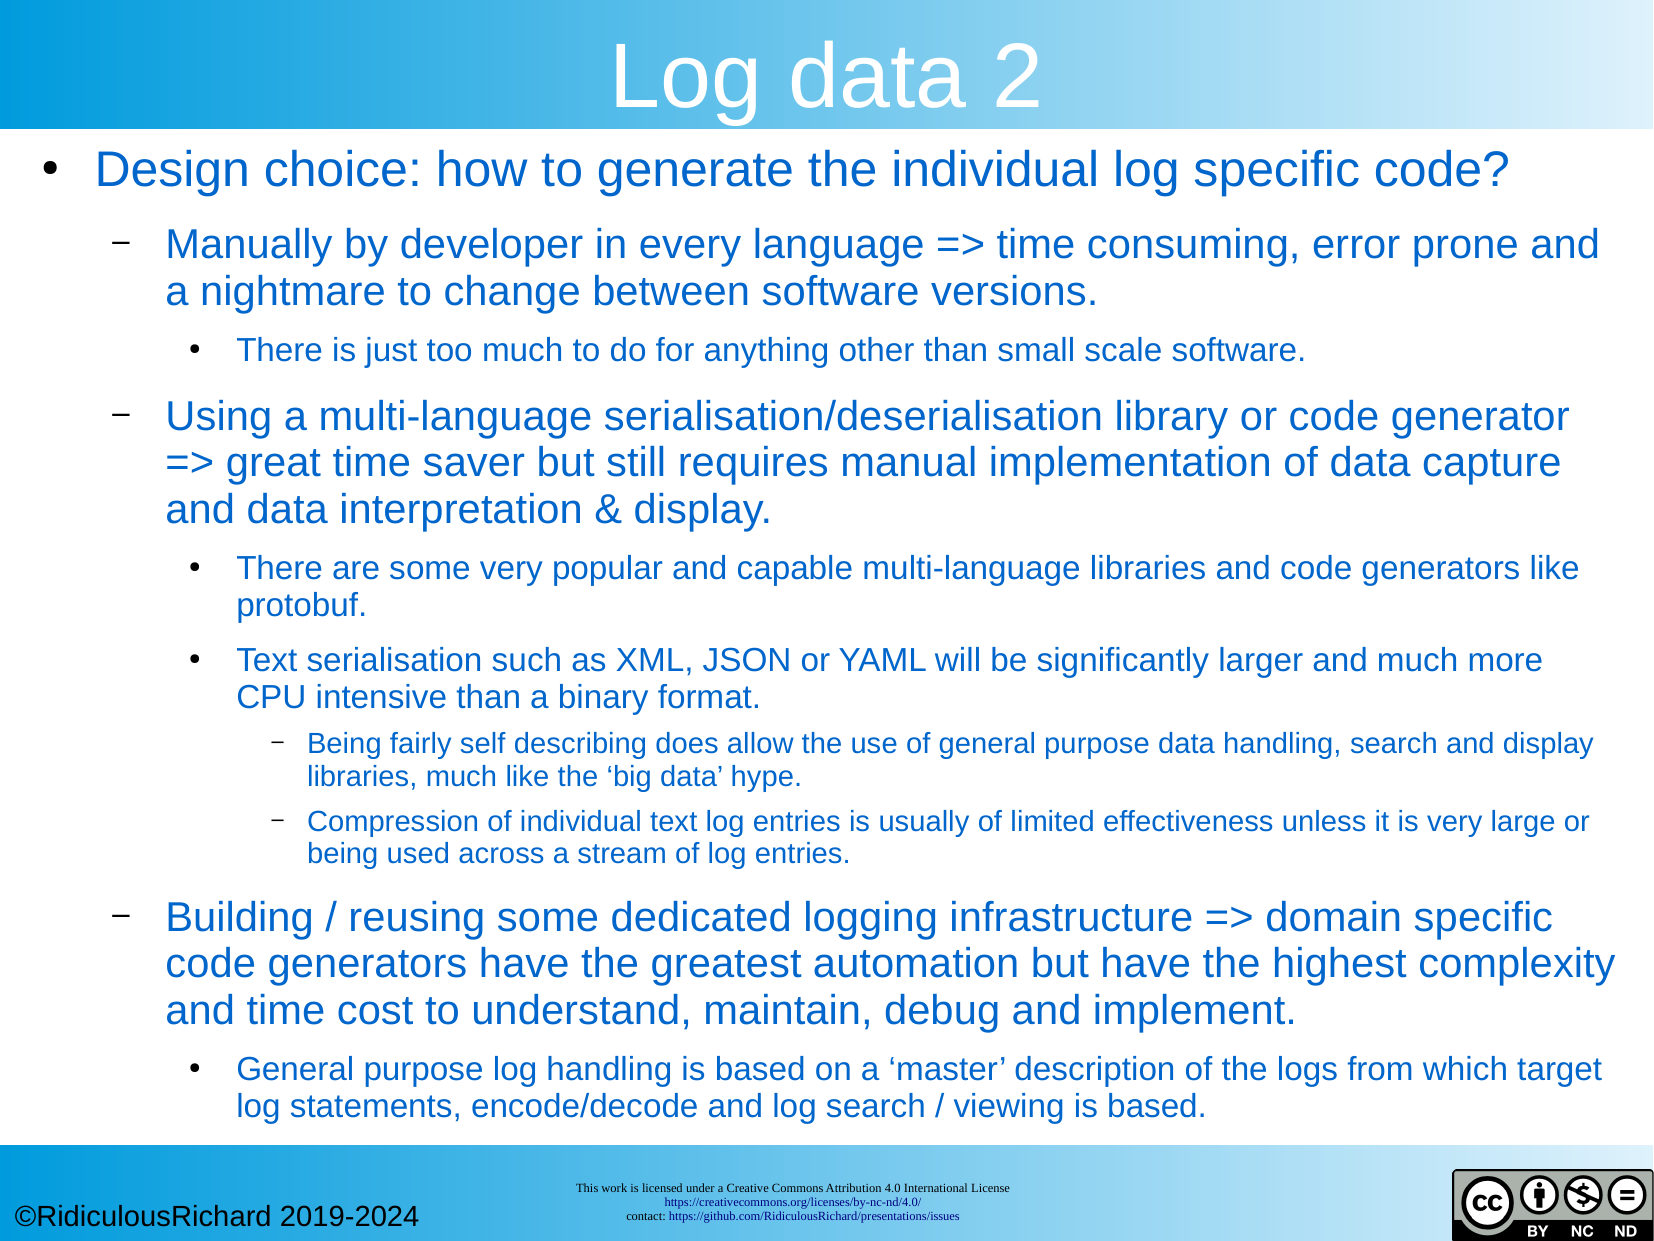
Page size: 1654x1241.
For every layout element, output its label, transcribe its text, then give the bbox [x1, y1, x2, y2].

list Design choice: how to generate the individual log specific code? Manually by developer in every language => time consuming, error prone and a nightmare to change between software versions. There is just too much to do for anything other than small scale software. Using a multi-language serialisation/deserialisation library or code generator => great time saver but still requires manual implementation of data capture and data interpretation & display. There are some very popular and capable multi-language libraries and code generators like protobuf. Text serialisation such as XML, JSON or YAML will be significantly larger and much more CPU intensive than a binary format. Being fairly self describing does allow the use of general purpose data handling, search and display libraries, much like the ‘big data’ hype. Compression of individual text log entries is usually of limited effectiveness unless it is very large or being used across a stream of log entries. Building / reusing some dedicated logging infrastructure => domain specific code generators have the greatest automation but have the highest complexity and time cost to understand, maintain, debug and implement. General purpose log handling is based on a ‘master’ description of the logs from which target log statements, encode/decode and log search / viewing is based. [23, 141, 1619, 1146]
title Log data 2 [82, 23, 1571, 129]
picture [138, 1146, 142, 1241]
picture [1452, 1169, 1654, 1241]
